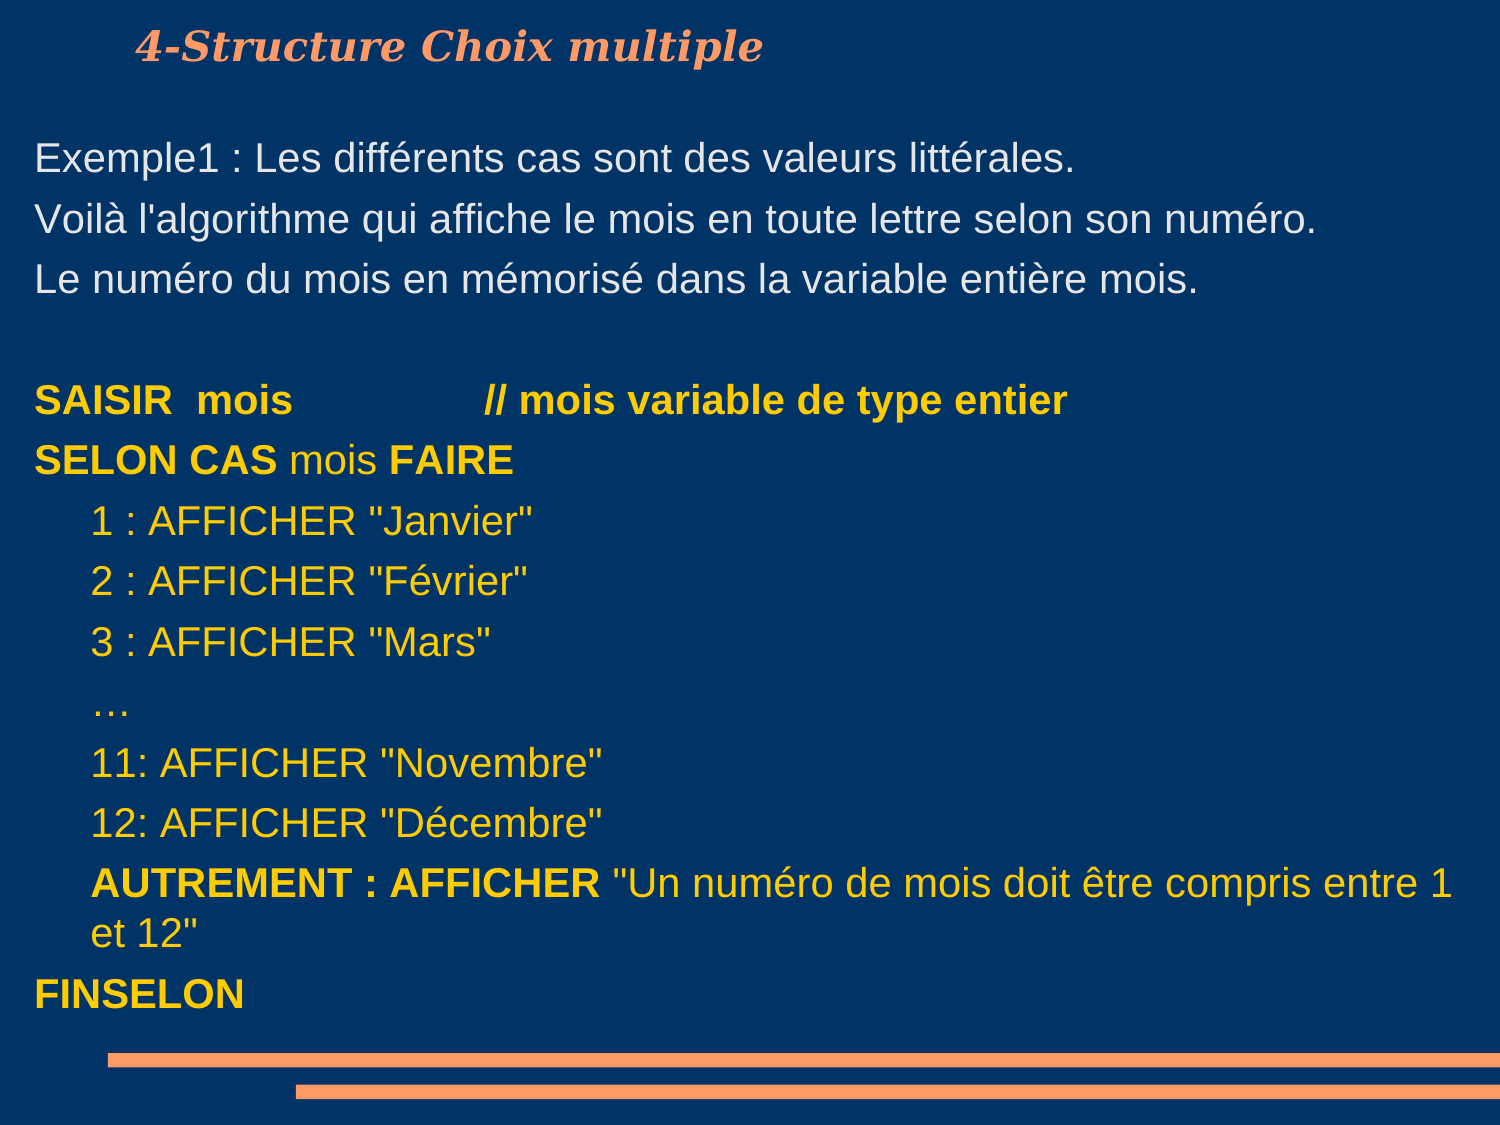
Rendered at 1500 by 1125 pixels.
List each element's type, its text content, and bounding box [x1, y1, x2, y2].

title 4-Structure Choix multiple [100, 0, 1376, 91]
list Exemple1 : Les différents cas sont des valeurs littérales. Voilà l'algorithme qui affiche le mois en toute lettre selon son numéro. Le numéro du mois en mémorisé dans la variable entière mois. SAISIR mois // mois variable de type entier SELON CAS mois FAIRE 1 : AFFICHER "Janvier" 2 : AFFICHER "Février" 3 : AFFICHER "Mars" … 11: AFFICHER "Novembre" 12: AFFICHER "Décembre" AUTREMENT : AFFICHER "Un numéro de mois doit être compris entre 1 et 12" FINSELON [19, 123, 1491, 963]
